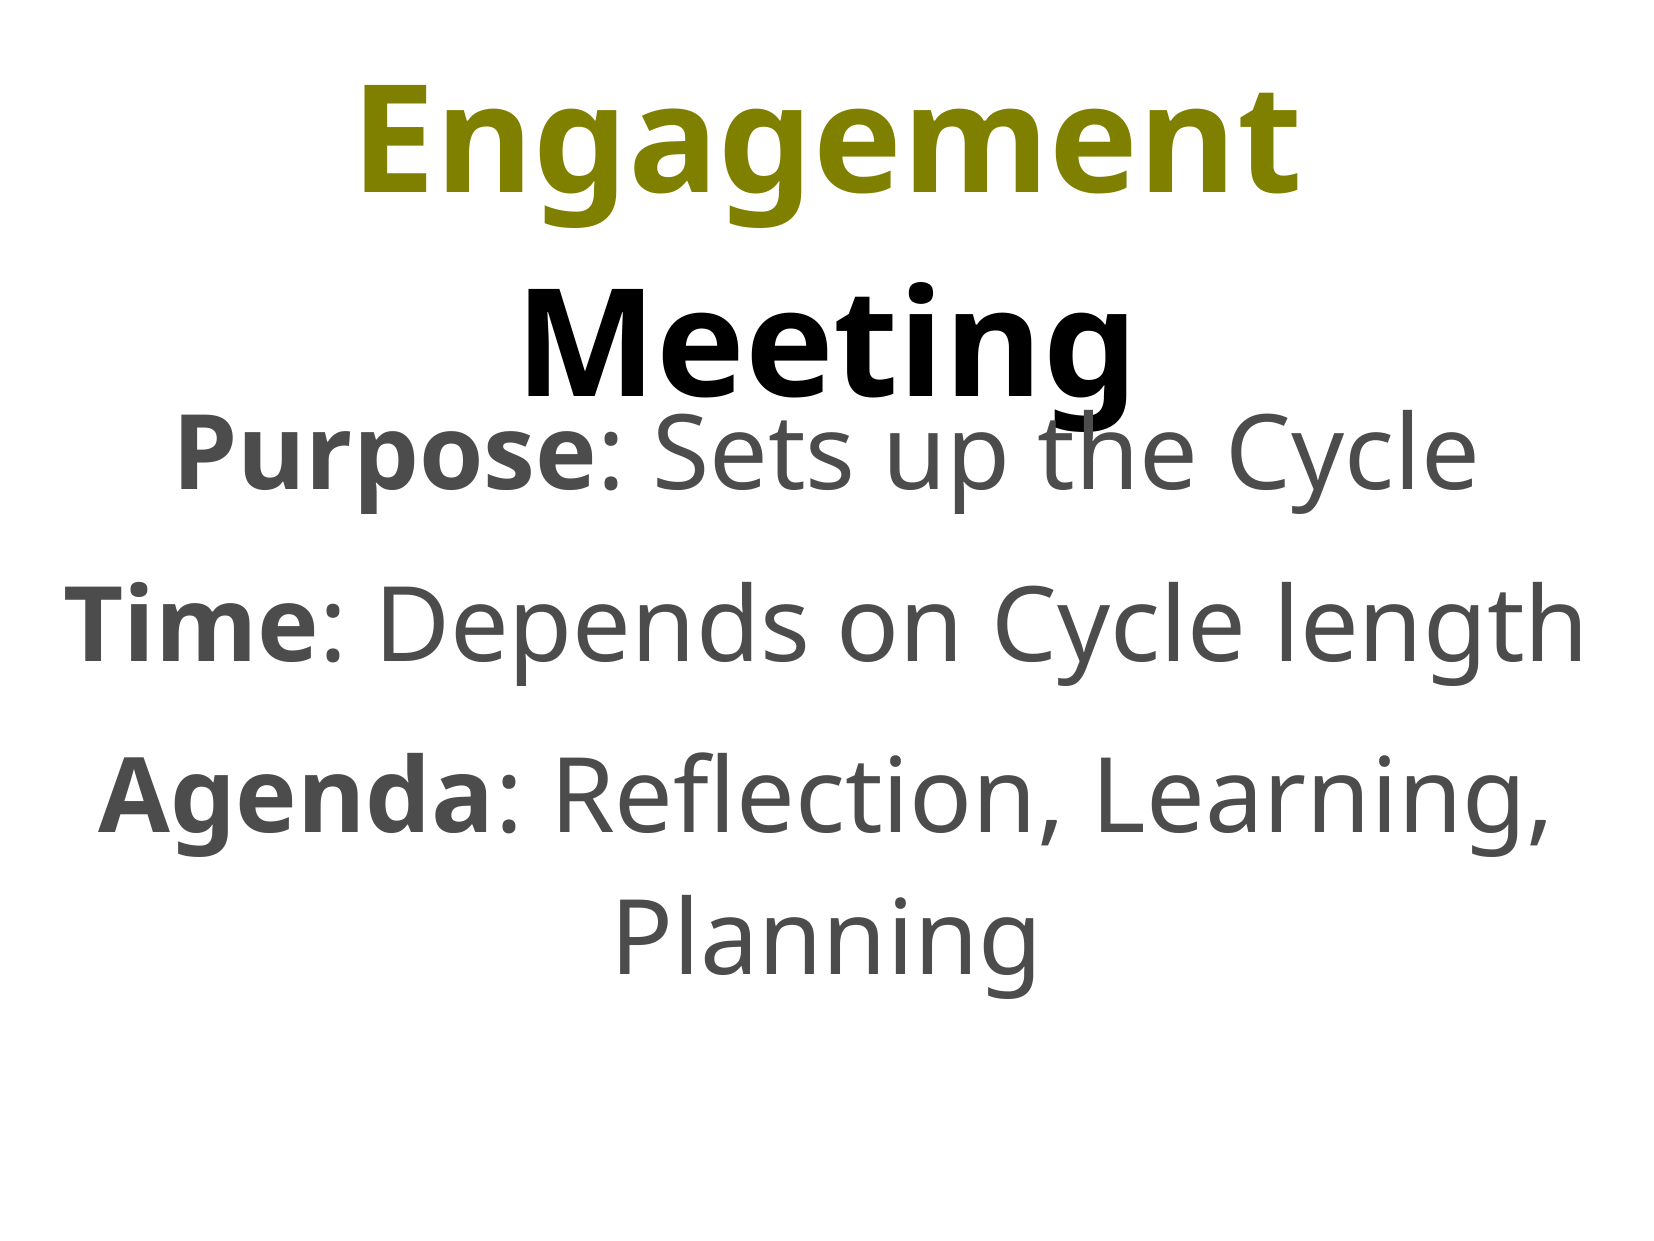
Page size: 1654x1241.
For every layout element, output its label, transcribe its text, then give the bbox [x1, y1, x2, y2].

title Engagement Meeting [59, 59, 1595, 377]
list Purpose: Sets up the Cycle Time: Depends on Cycle length Agenda: Reflection, Learning, Planning [59, 377, 1595, 1131]
